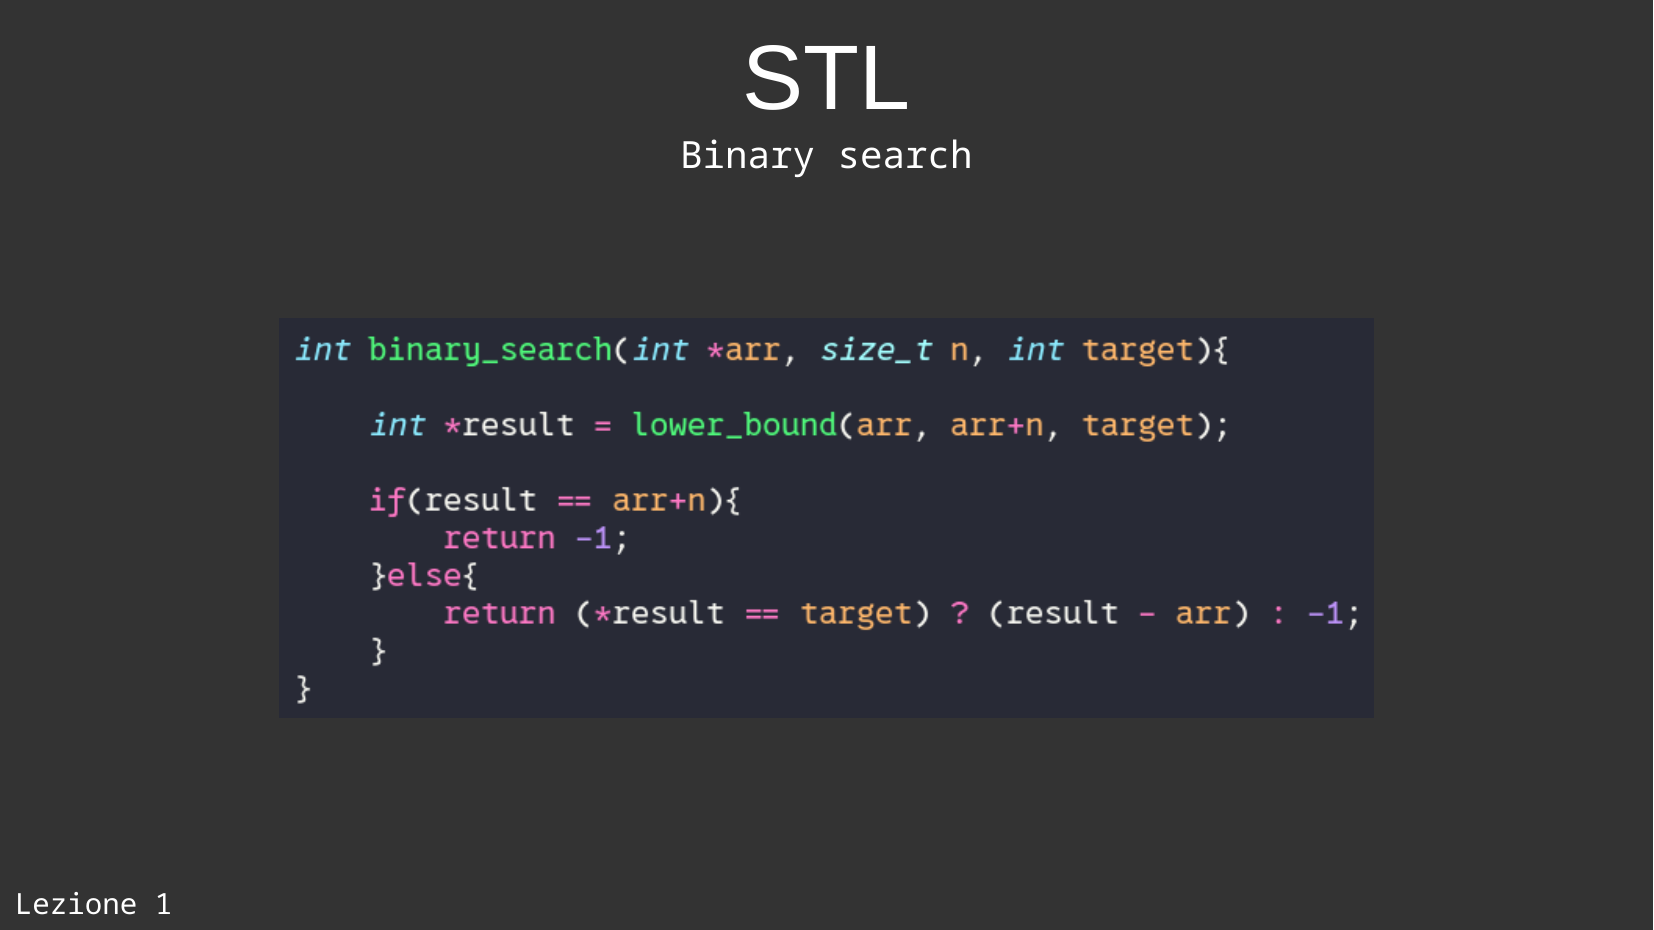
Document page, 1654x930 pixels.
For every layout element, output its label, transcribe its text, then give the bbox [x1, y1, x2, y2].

text_box Binary search [665, 121, 988, 188]
title STL [82, 0, 1571, 156]
text_box Lezione 1 [0, 875, 188, 930]
picture [279, 318, 1374, 718]
